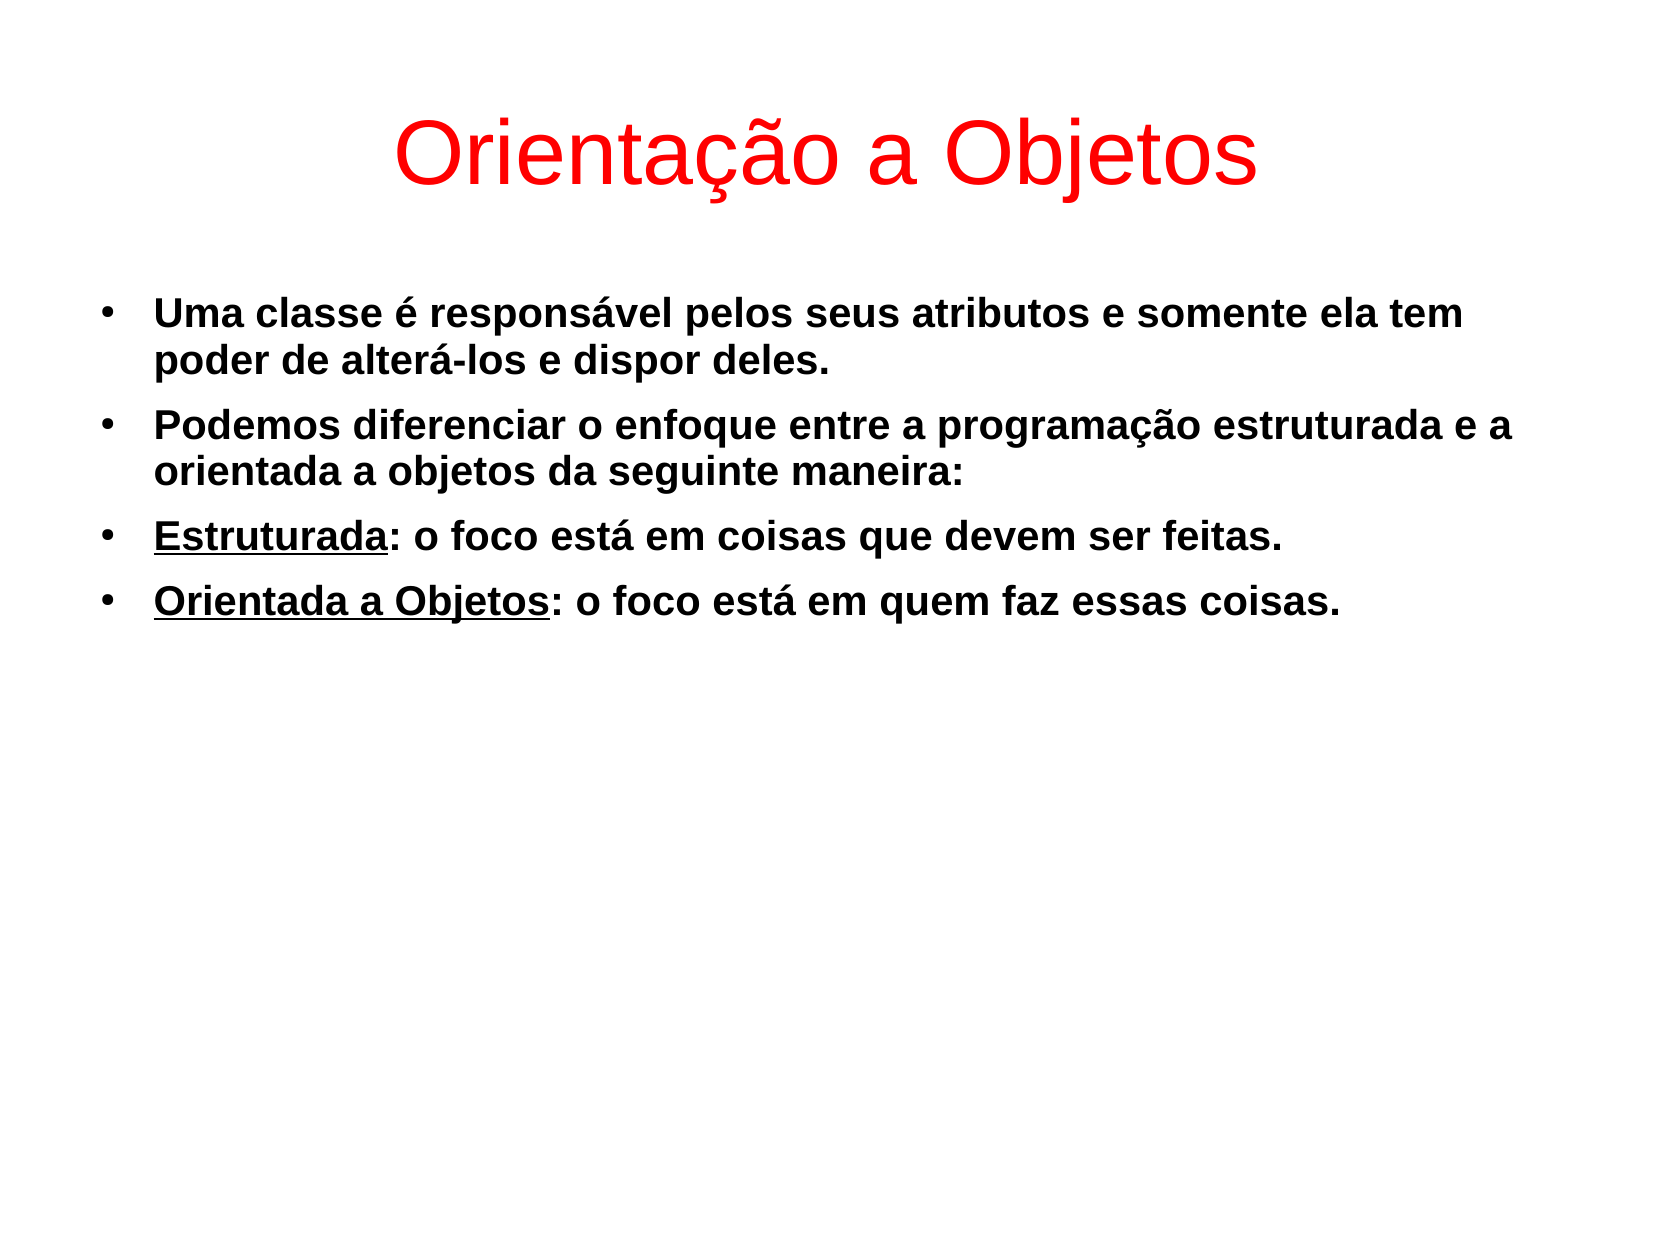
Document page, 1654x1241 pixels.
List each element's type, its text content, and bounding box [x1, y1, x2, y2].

title Orientação a Objetos [82, 49, 1571, 257]
list Uma classe é responsável pelos seus atributos e somente ela tem poder de alterá-los e dispor deles. Podemos diferenciar o enfoque entre a programação estruturada e a orientada a objetos da seguinte maneira: Estruturada: o foco está em coisas que devem ser feitas. Orientada a Objetos: o foco está em quem faz essas coisas. [82, 290, 1571, 1010]
